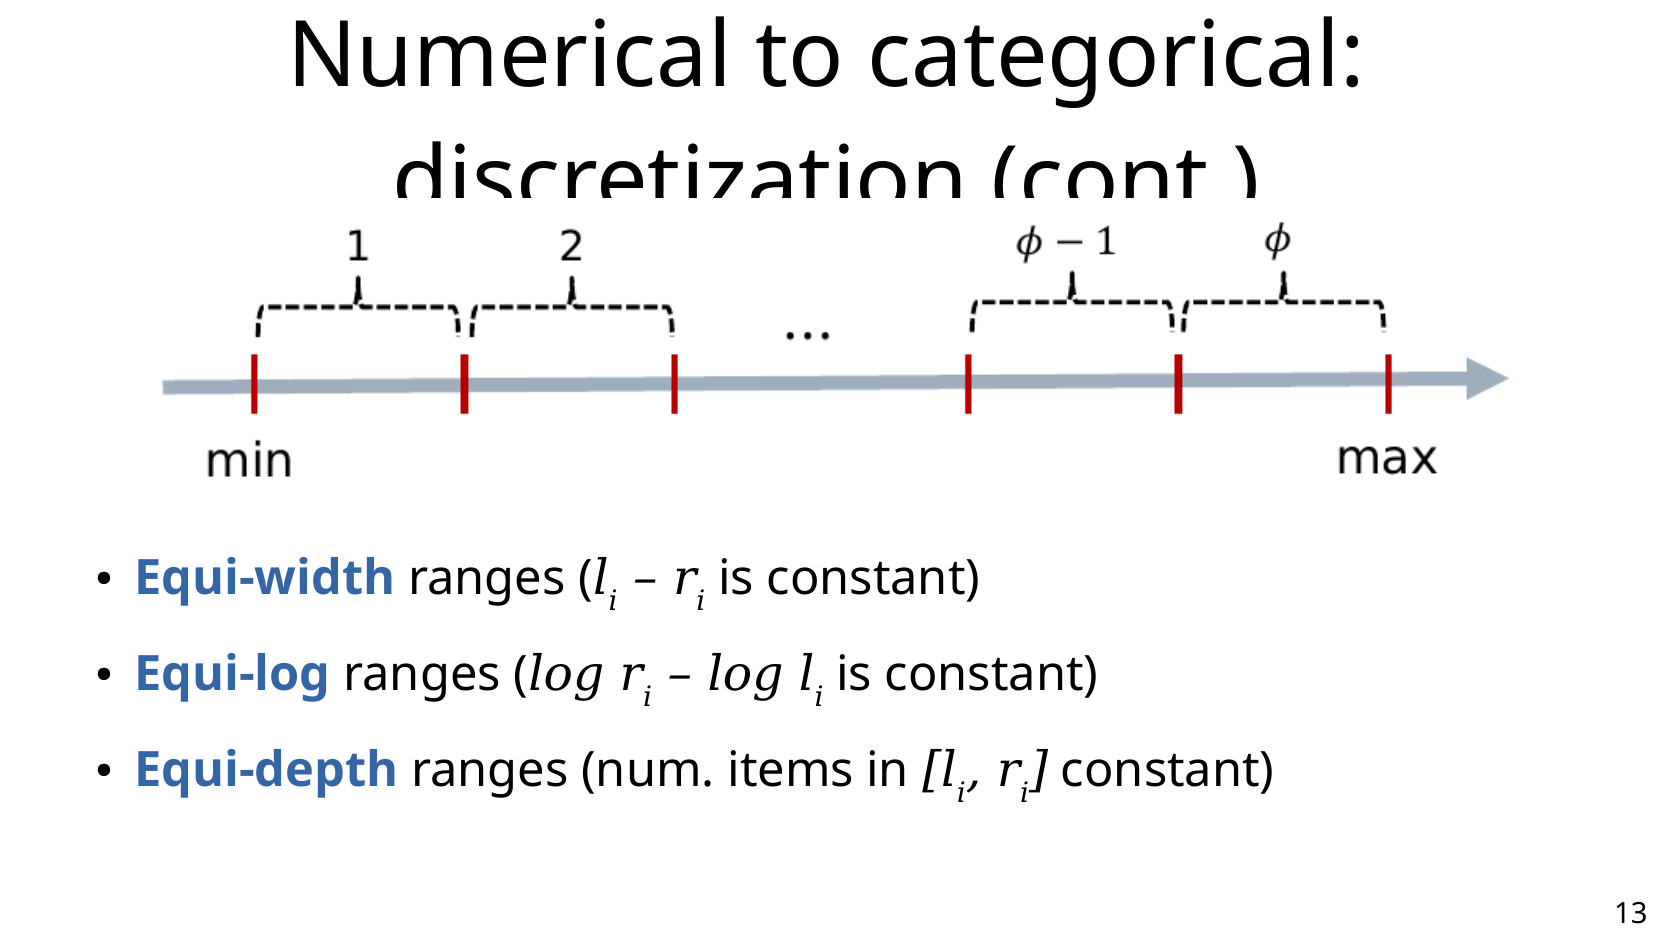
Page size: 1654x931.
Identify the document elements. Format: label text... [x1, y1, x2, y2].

title Numerical to categorical: discretization (cont.) [82, 1, 1571, 226]
list Equi-width ranges (li – ri is constant) Equi-log ranges (log ri – log li is constant) Equi-depth ranges (num. items in [li, ri] constant) [82, 542, 1571, 811]
picture [114, 198, 1556, 494]
